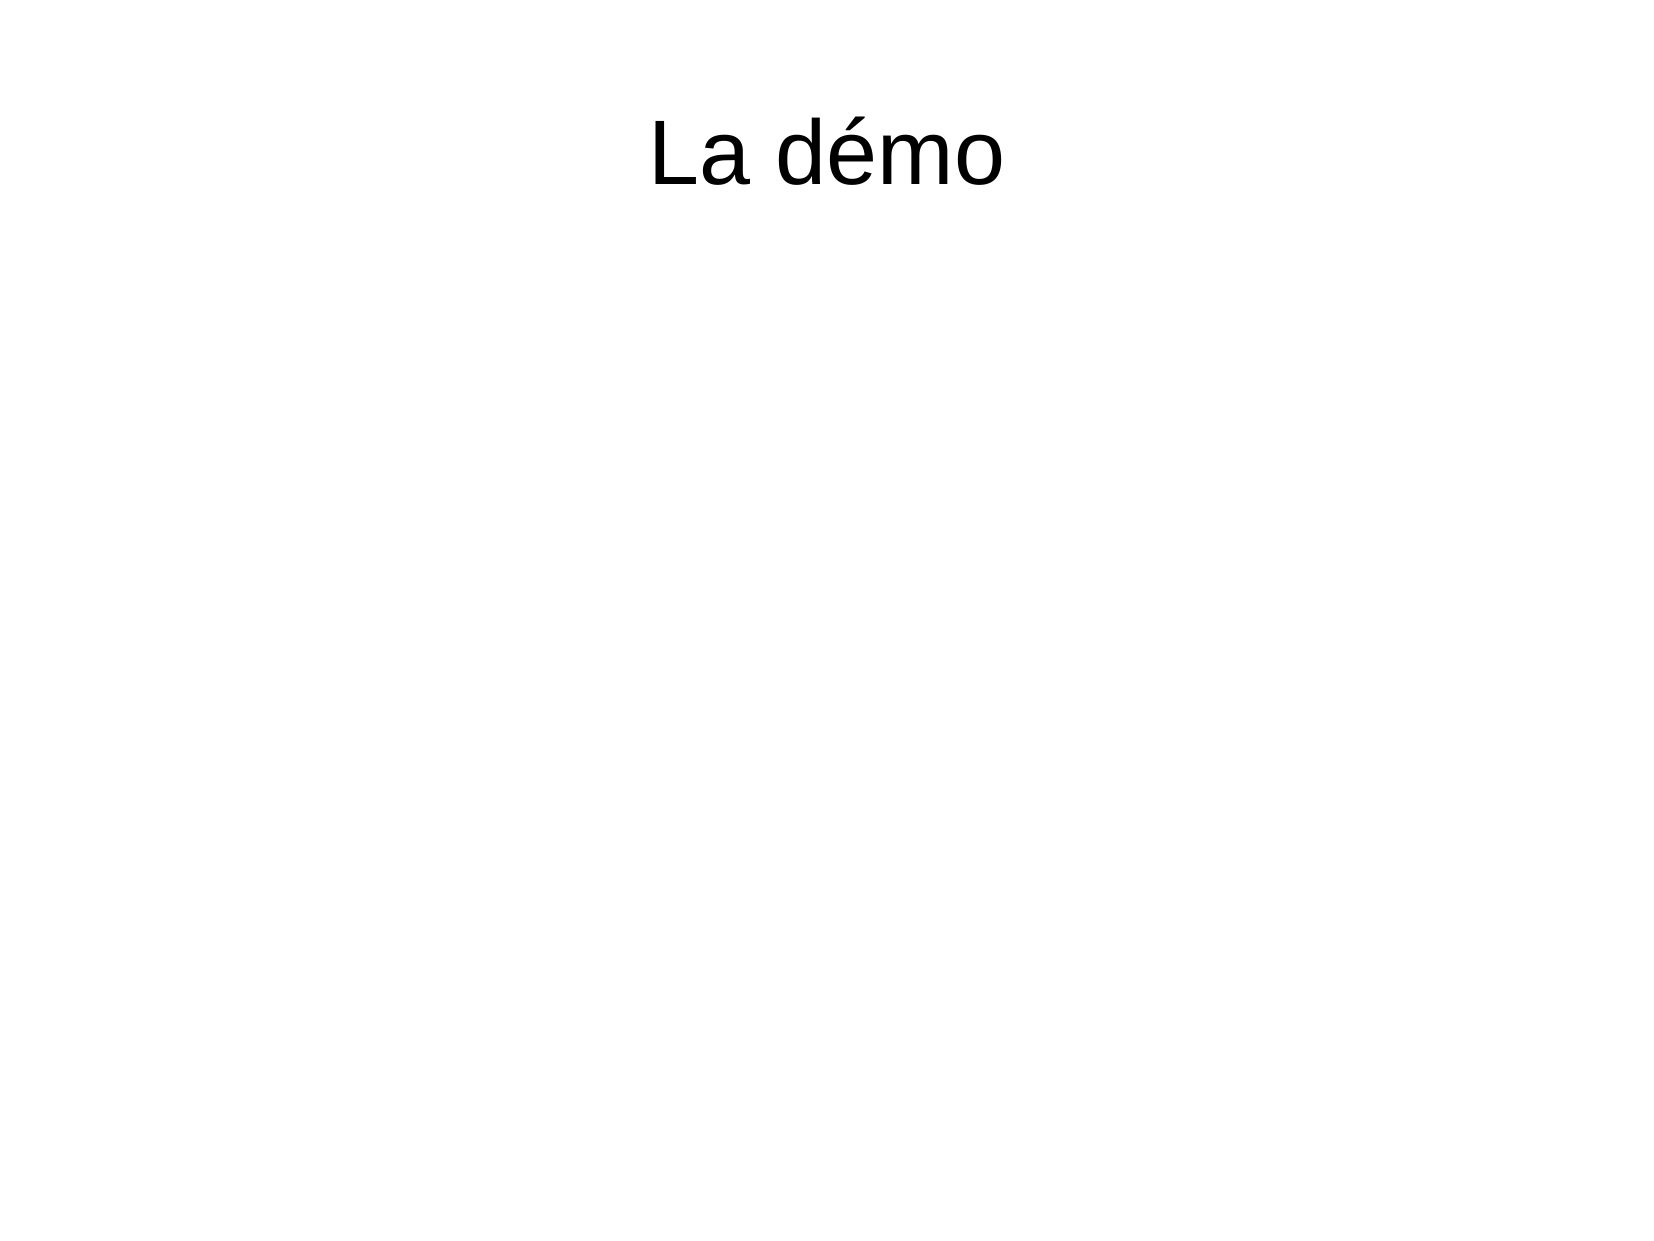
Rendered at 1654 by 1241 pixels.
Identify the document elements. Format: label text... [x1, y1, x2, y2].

title La démo [82, 49, 1571, 257]
